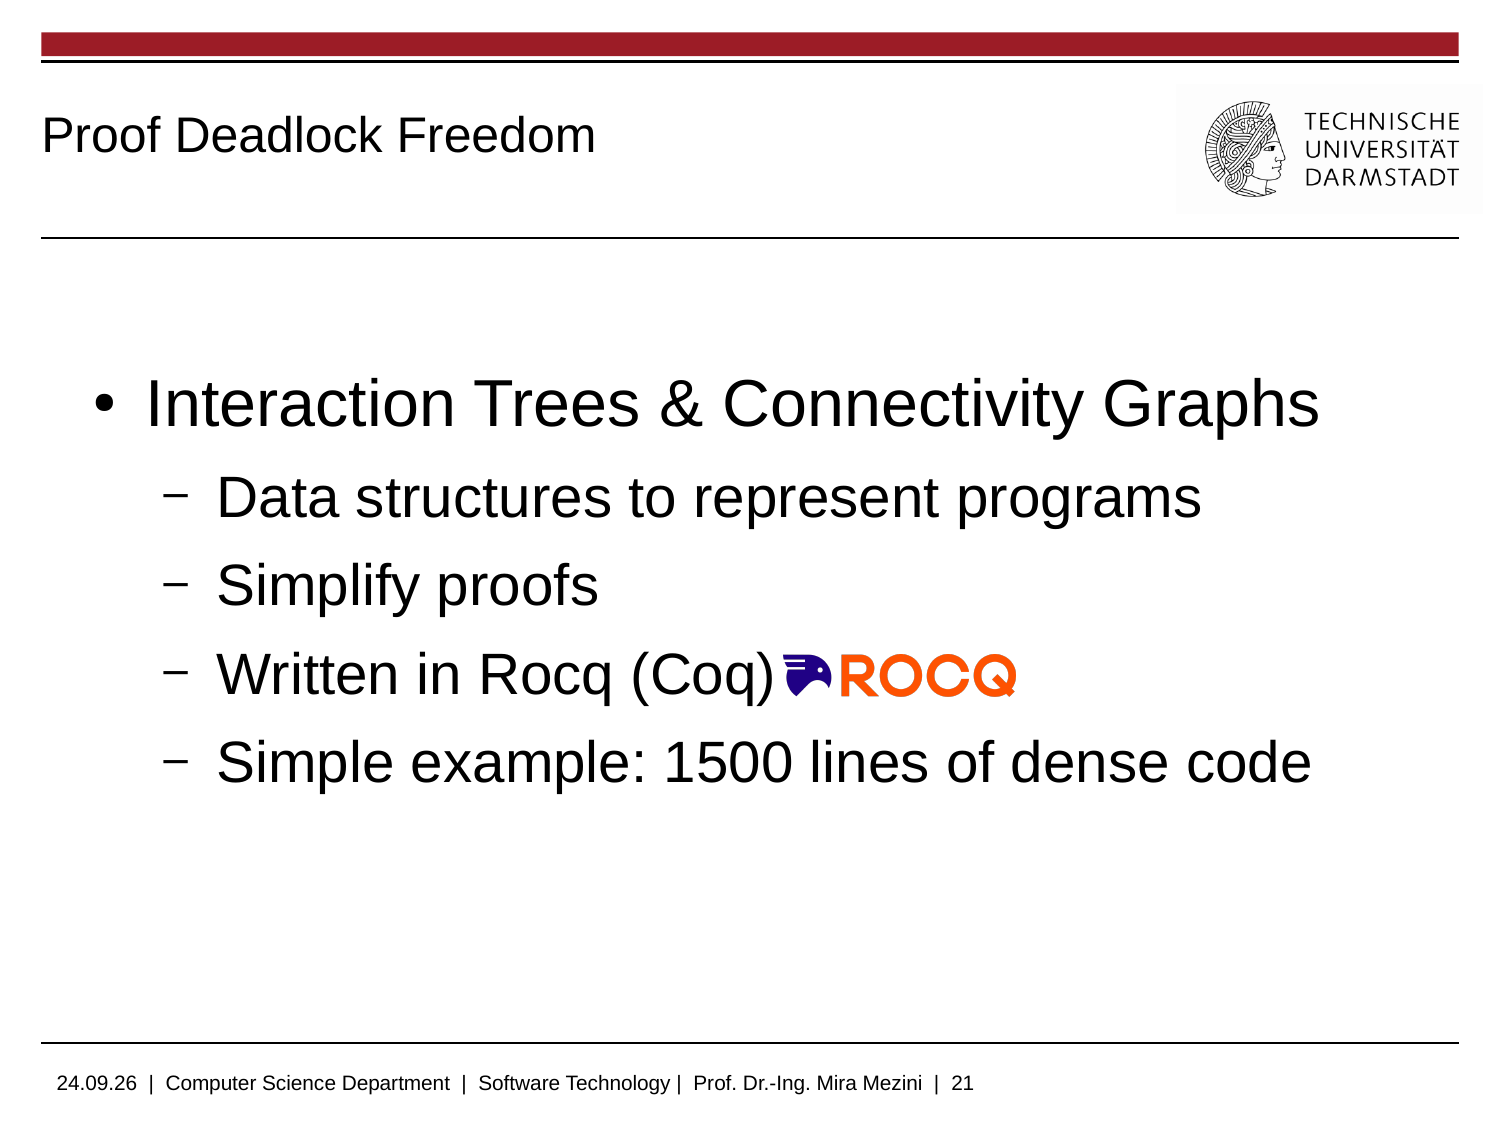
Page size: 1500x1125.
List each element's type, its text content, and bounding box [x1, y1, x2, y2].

title Proof Deadlock Freedom [41, 60, 1131, 211]
list Interaction Trees & Connectivity Graphs Data structures to represent programs Simplify proofs Written in Rocq (Coq) Simple example: 1500 lines of dense code [75, 263, 1425, 916]
picture [783, 654, 1016, 697]
